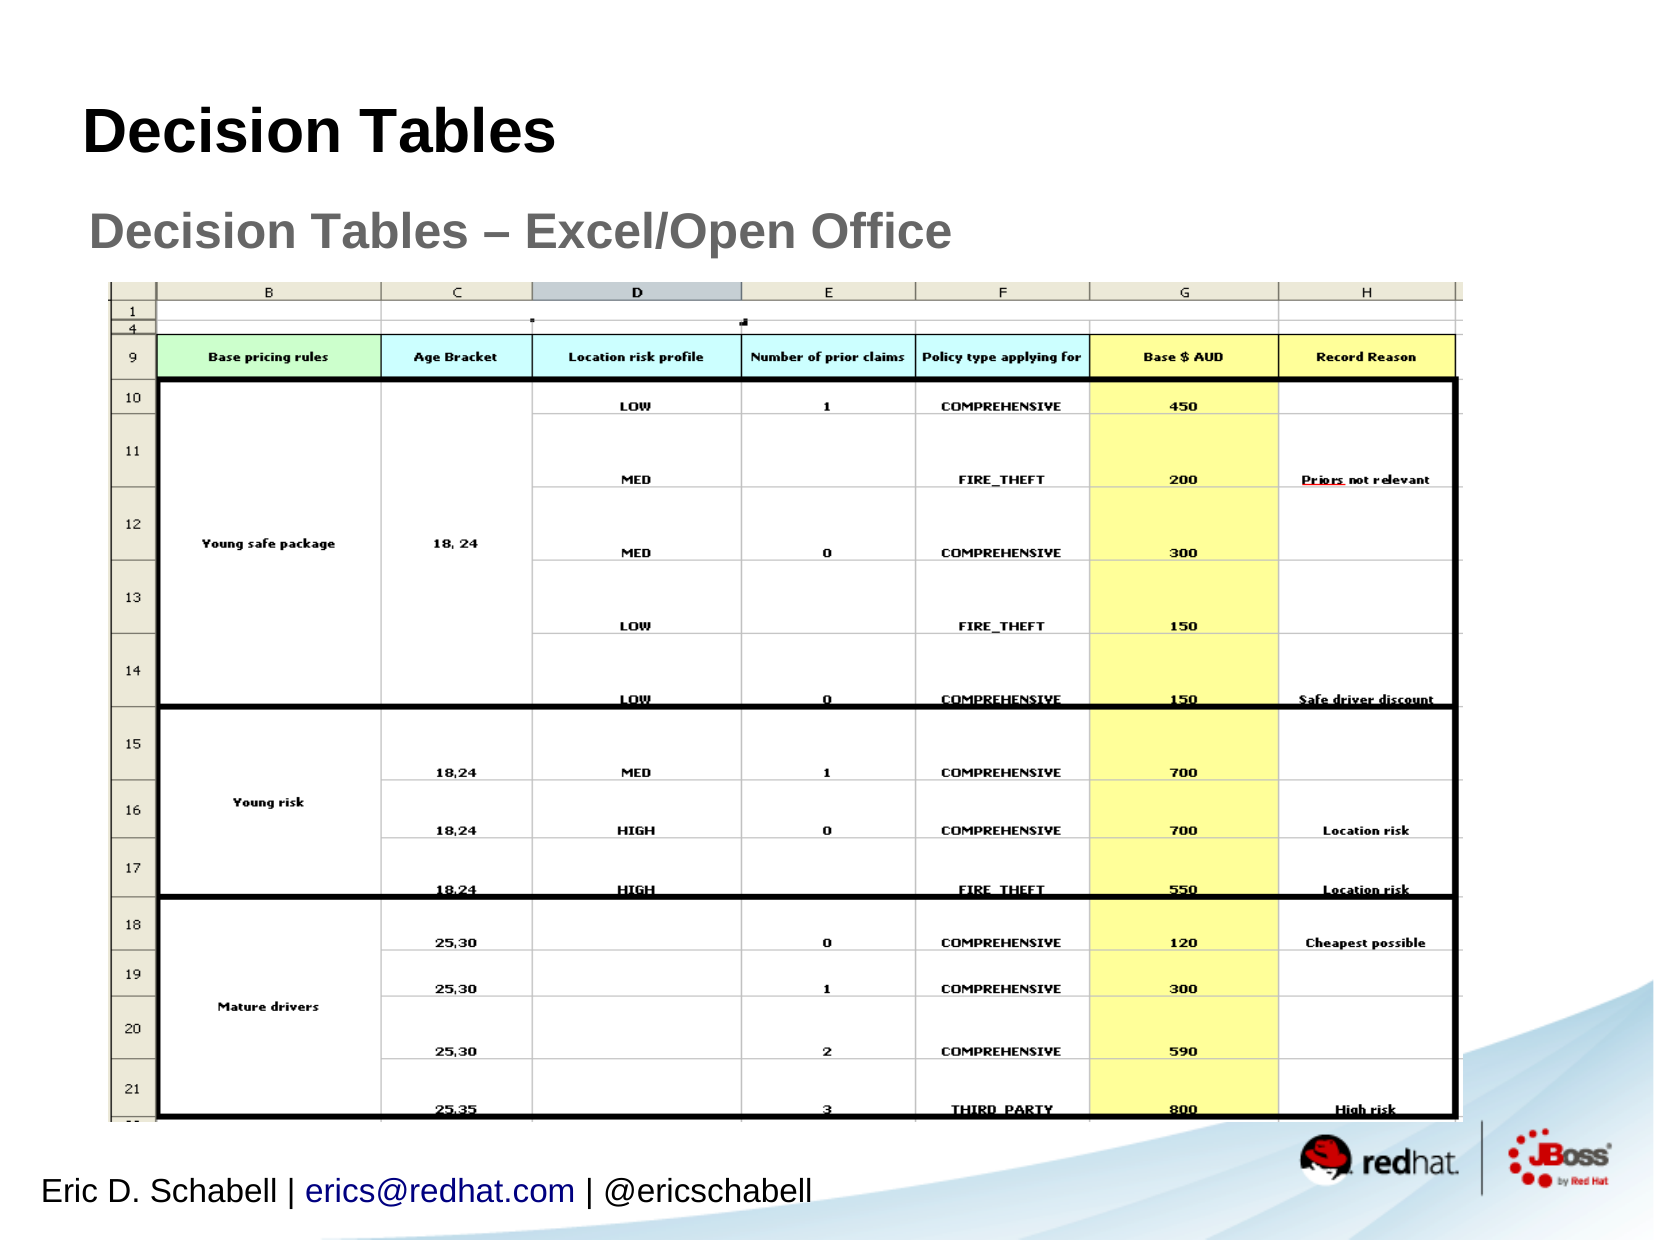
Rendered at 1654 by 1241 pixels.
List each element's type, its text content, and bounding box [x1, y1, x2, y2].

picture [3, 0, 1654, 1240]
text_box Decision Tables – Excel/Open Office [88, 203, 1577, 983]
title Decision Tables [82, 37, 1571, 226]
